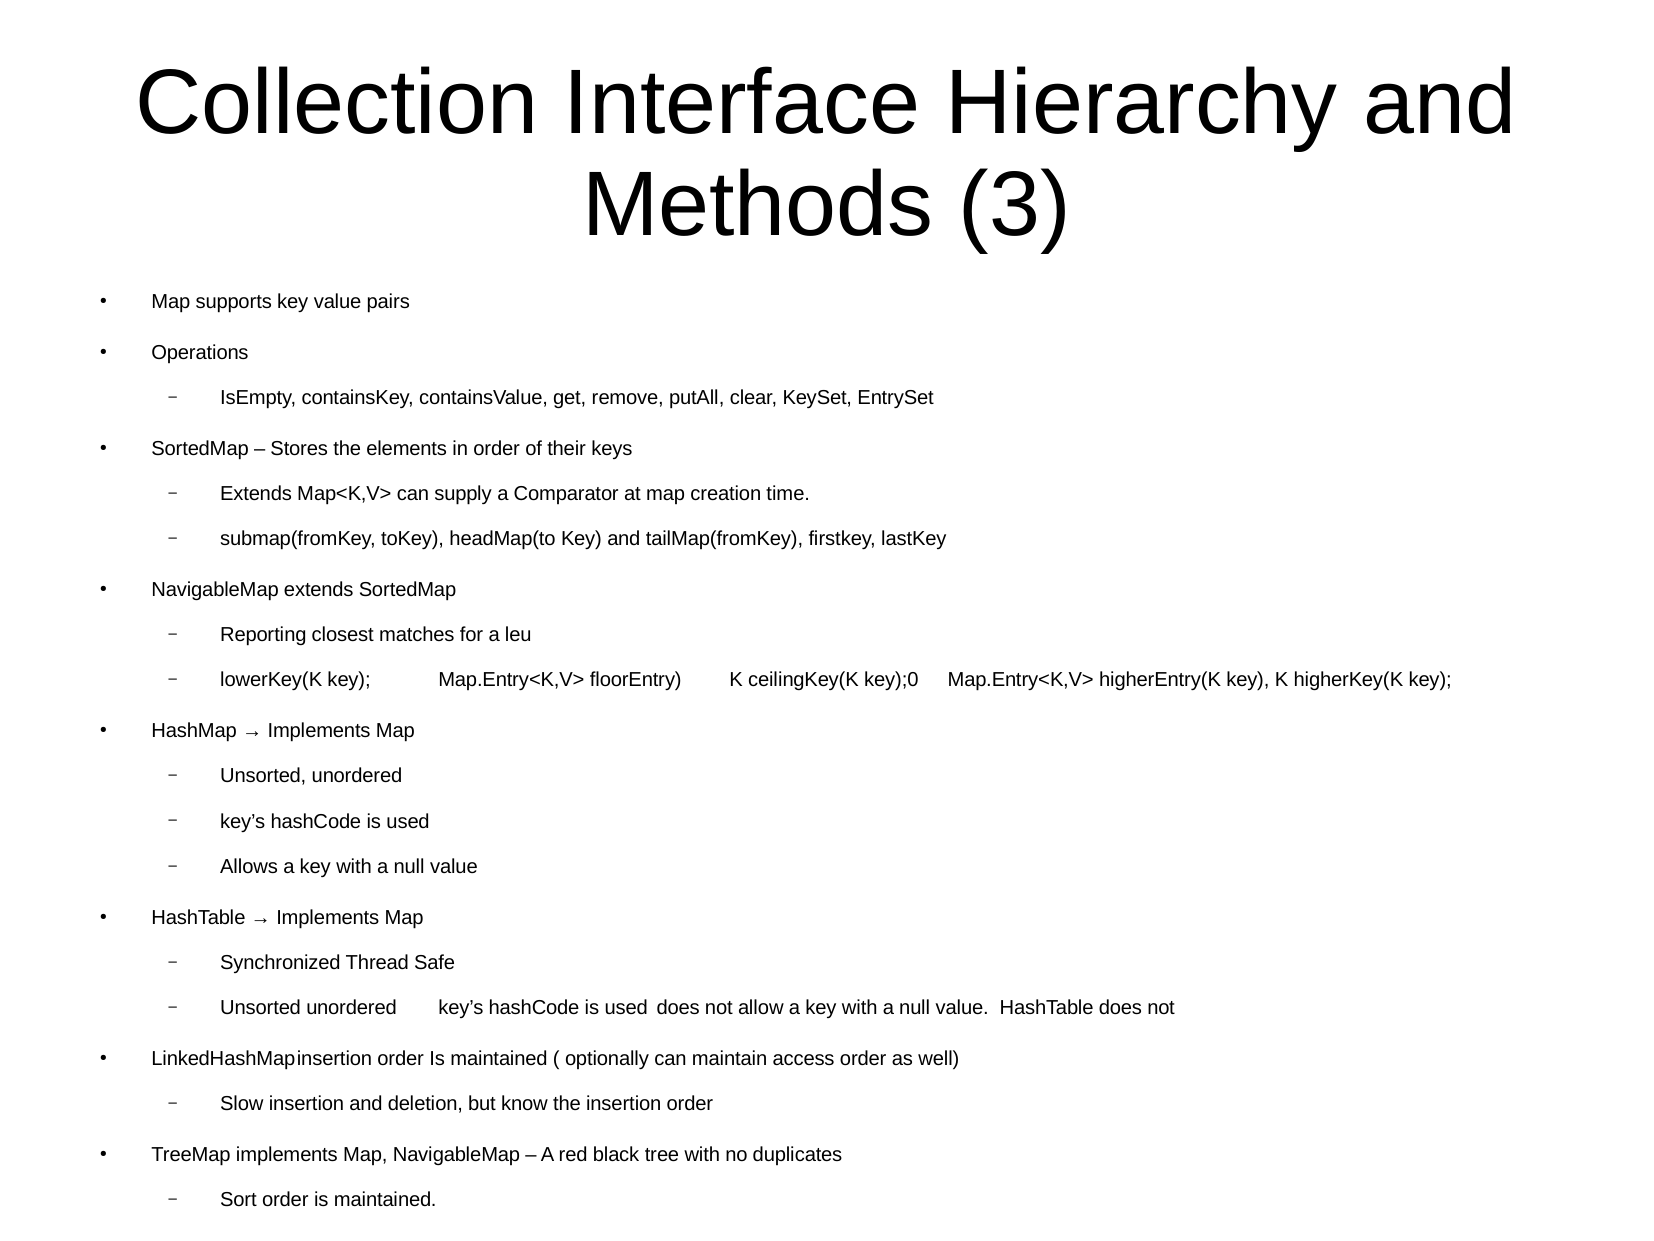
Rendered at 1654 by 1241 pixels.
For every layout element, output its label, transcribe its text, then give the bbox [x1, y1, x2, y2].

list Map supports key value pairs Operations IsEmpty, containsKey, containsValue, get, remove, putAll, clear, KeySet, EntrySet SortedMap – Stores the elements in order of their keys Extends Map<K,V> can supply a Comparator at map creation time. submap(fromKey, toKey), headMap(to Key) and tailMap(fromKey), firstkey, lastKey NavigableMap extends SortedMap Reporting closest matches for a leu lowerKey(K key); Map.Entry<K,V> floorEntry) K ceilingKey(K key);0 Map.Entry<K,V> higherEntry(K key), K higherKey(K key); HashMap → Implements Map Unsorted, unordered key’s hashCode is used Allows a key with a null value HashTable → Implements Map Synchronized Thread Safe Unsorted unordered key’s hashCode is used does not allow a key with a null value. HashTable does not LinkedHashMap insertion order Is maintained ( optionally can maintain access order as well) Slow insertion and deletion, but know the insertion order TreeMap implements Map, NavigableMap – A red black tree with no duplicates Sort order is maintained. [82, 290, 1571, 1216]
title Collection Interface Hierarchy and Methods (3) [82, 49, 1571, 257]
